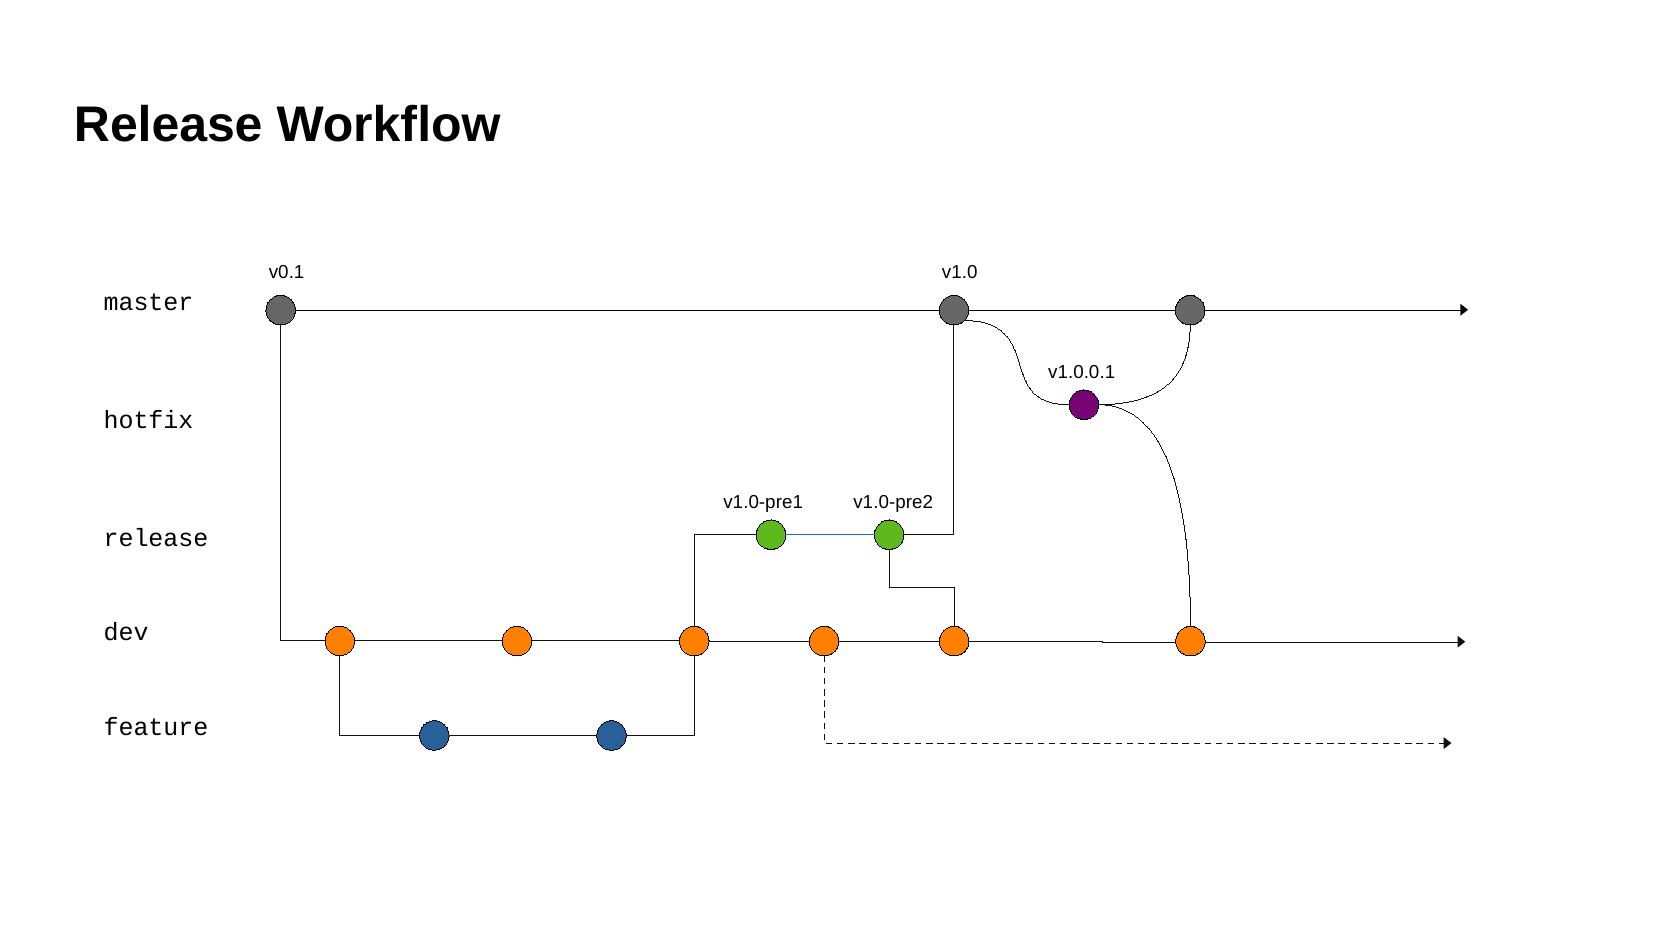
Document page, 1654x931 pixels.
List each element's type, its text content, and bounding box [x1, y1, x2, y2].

text_box [939, 626, 969, 656]
text_box Release Workflow [59, 88, 886, 160]
text_box v1.0.0.1 [1033, 354, 1152, 390]
text_box v0.1 [253, 253, 373, 290]
text_box [874, 520, 904, 550]
text_box [325, 626, 355, 656]
text_box [1175, 295, 1206, 325]
text_box [1069, 390, 1099, 420]
text_box [756, 520, 786, 550]
text_box master [88, 282, 237, 326]
text_box v1.0 [927, 253, 1046, 290]
text_box v1.0-pre2 [838, 483, 953, 520]
text_box [809, 626, 839, 656]
text_box feature [88, 707, 266, 751]
text_box [679, 626, 710, 656]
text_box [939, 295, 969, 325]
text_box [419, 720, 450, 751]
text_box [1175, 626, 1206, 656]
text_box hotfix [88, 400, 237, 444]
text_box release [88, 518, 237, 562]
text_box [596, 720, 627, 751]
text_box dev [88, 612, 237, 656]
text_box [502, 626, 532, 656]
text_box [265, 295, 296, 325]
text_box v1.0-pre1 [708, 483, 827, 520]
